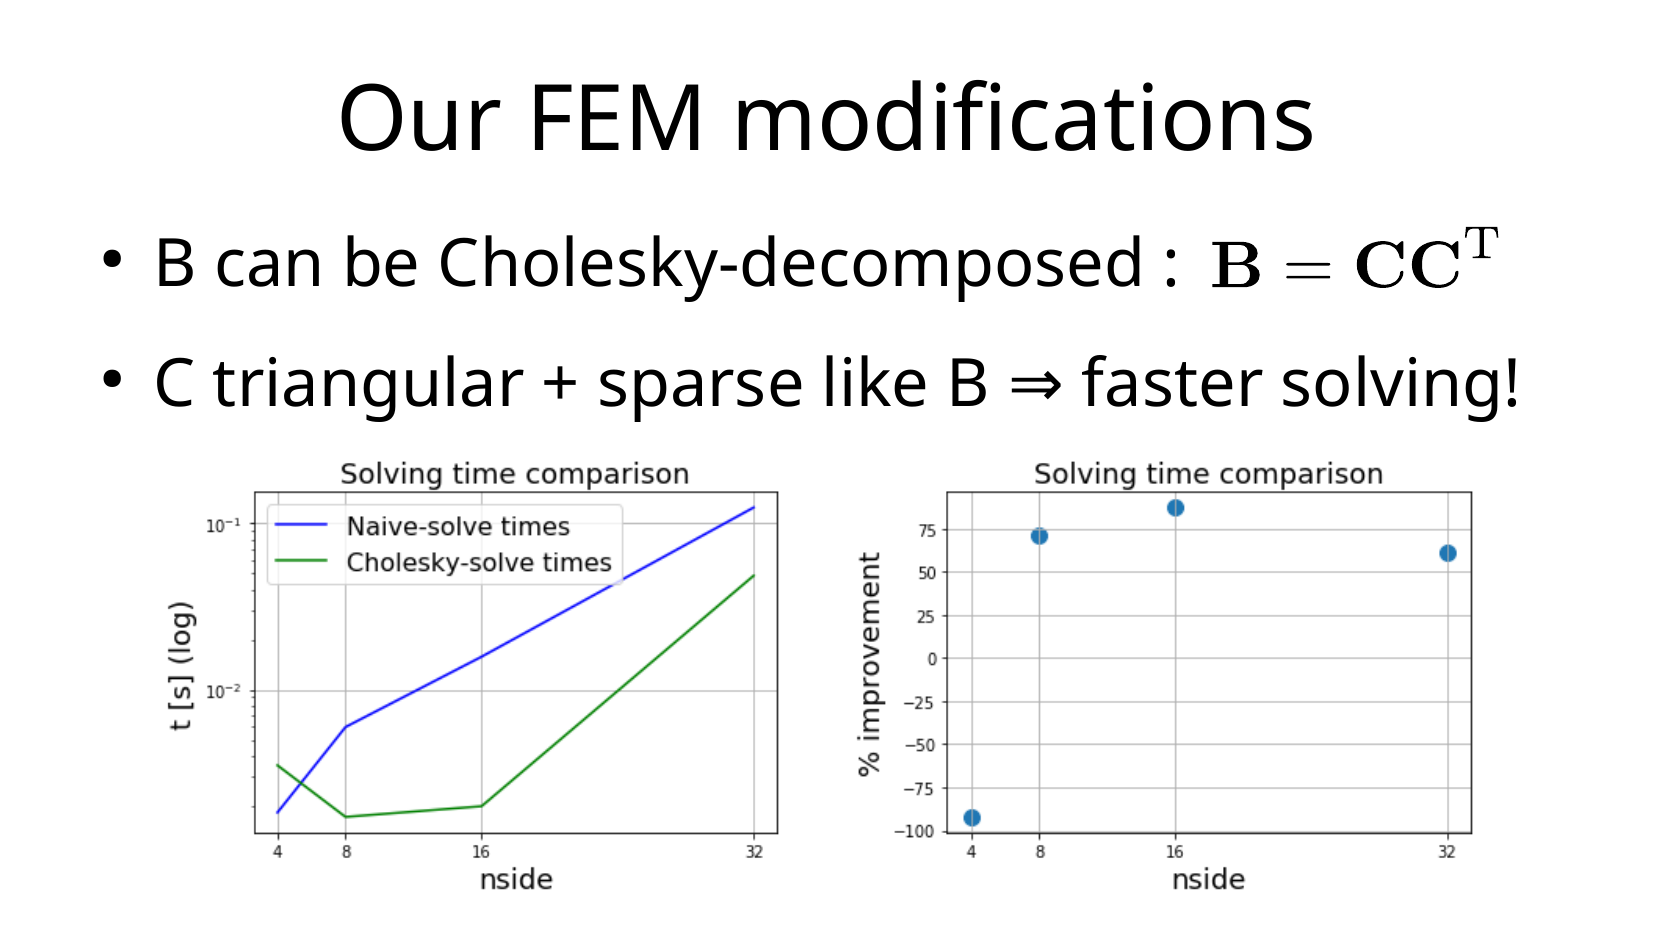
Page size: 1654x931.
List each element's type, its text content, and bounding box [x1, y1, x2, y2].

picture [848, 451, 1482, 905]
title Our FEM modifications [82, 37, 1571, 193]
picture [159, 451, 788, 905]
picture [1209, 226, 1499, 288]
list B can be Cholesky-decomposed : C triangular + sparse like B ⇒ faster solving! [82, 215, 1571, 931]
